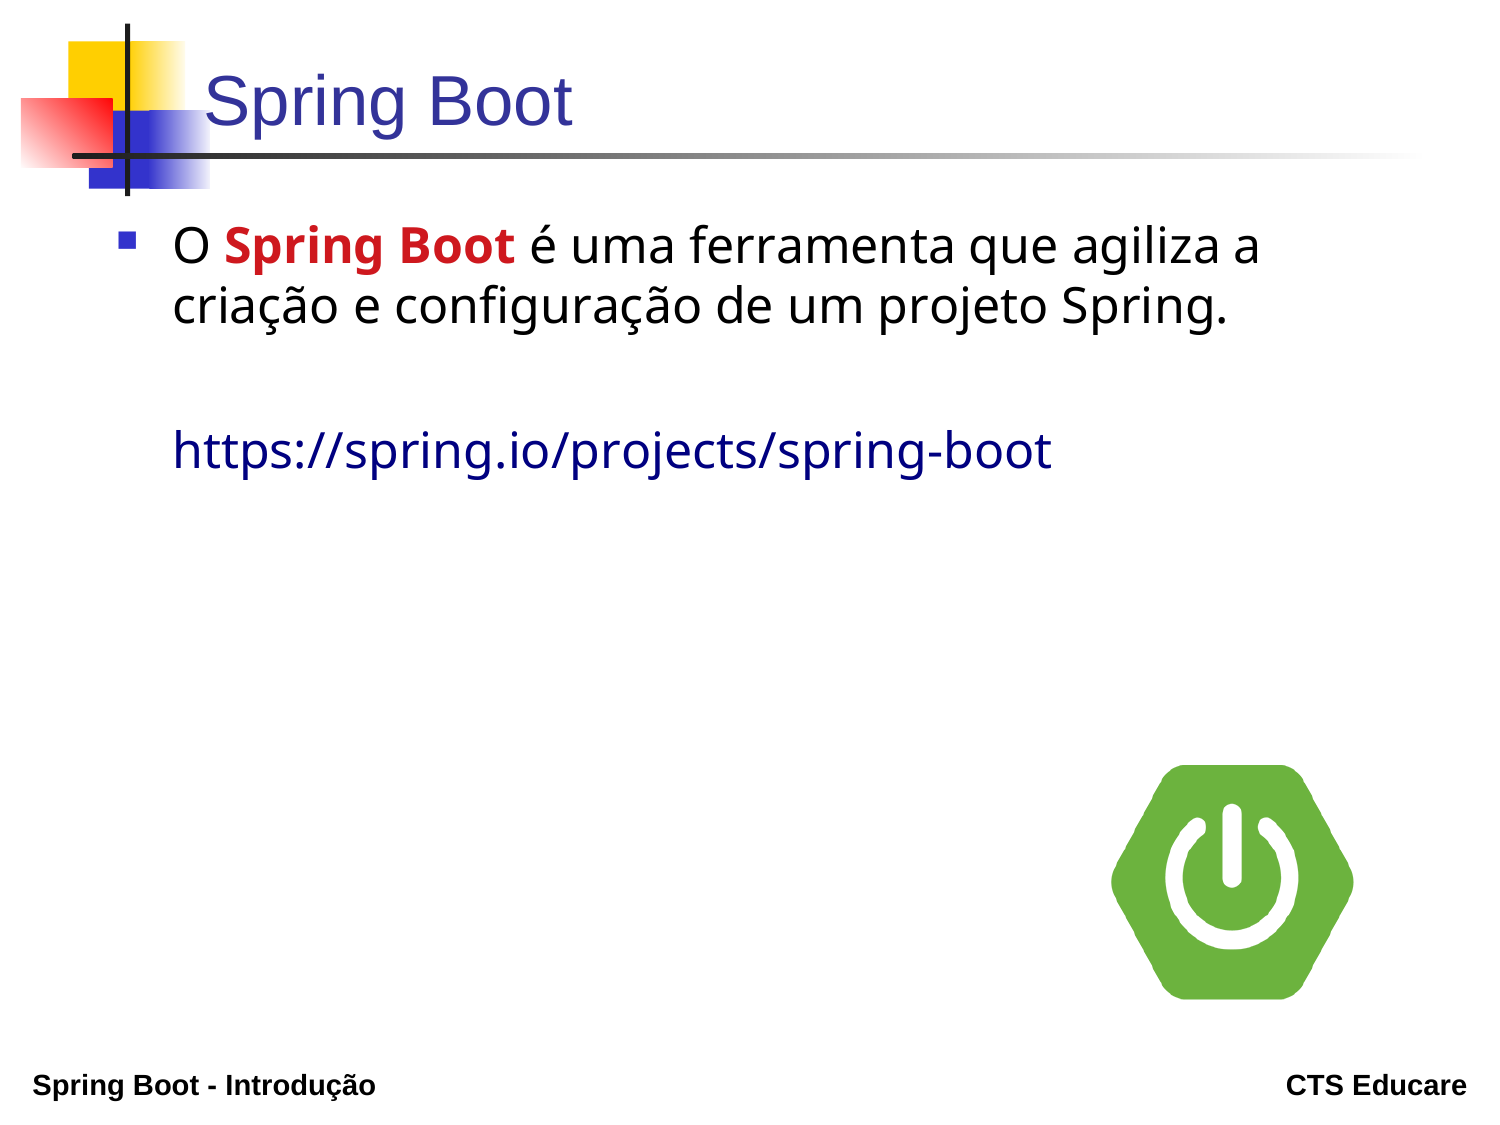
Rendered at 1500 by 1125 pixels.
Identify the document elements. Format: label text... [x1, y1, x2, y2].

title Spring Boot [188, 46, 1468, 149]
list O Spring Boot é uma ferramenta que agiliza a criação e configuração de um projeto Spring. https://spring.io/projects/spring-boot [100, 206, 1447, 1024]
picture [1099, 749, 1366, 1016]
